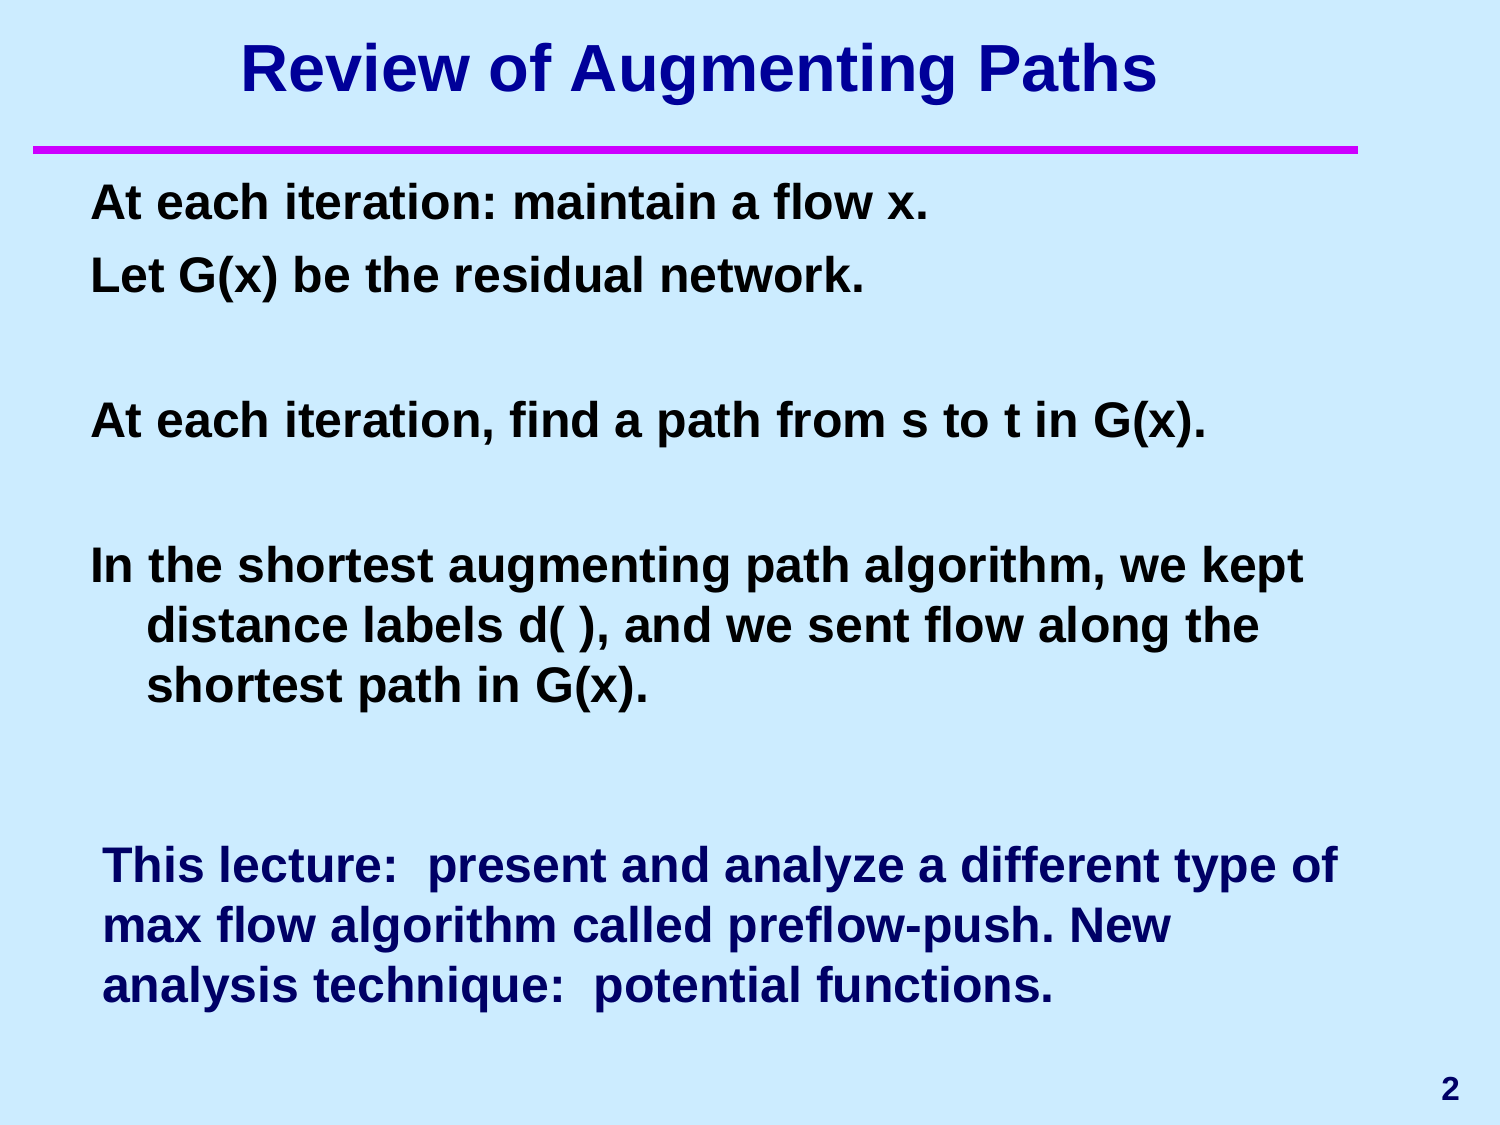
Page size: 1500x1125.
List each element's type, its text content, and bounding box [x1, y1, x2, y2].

title Review of Augmenting Paths [62, 24, 1338, 113]
text_box This lecture: present and analyze a different type of max flow algorithm called preflow-push. New analysis technique: potential functions. [87, 824, 1388, 1021]
list At each iteration: maintain a flow x. Let G(x) be the residual network. At each iteration, find a path from s to t in G(x). In the shortest augmenting path algorithm, we kept distance labels d( ), and we sent flow along the shortest path in G(x). [74, 162, 1343, 725]
text_box <number> [1187, 1050, 1476, 1125]
